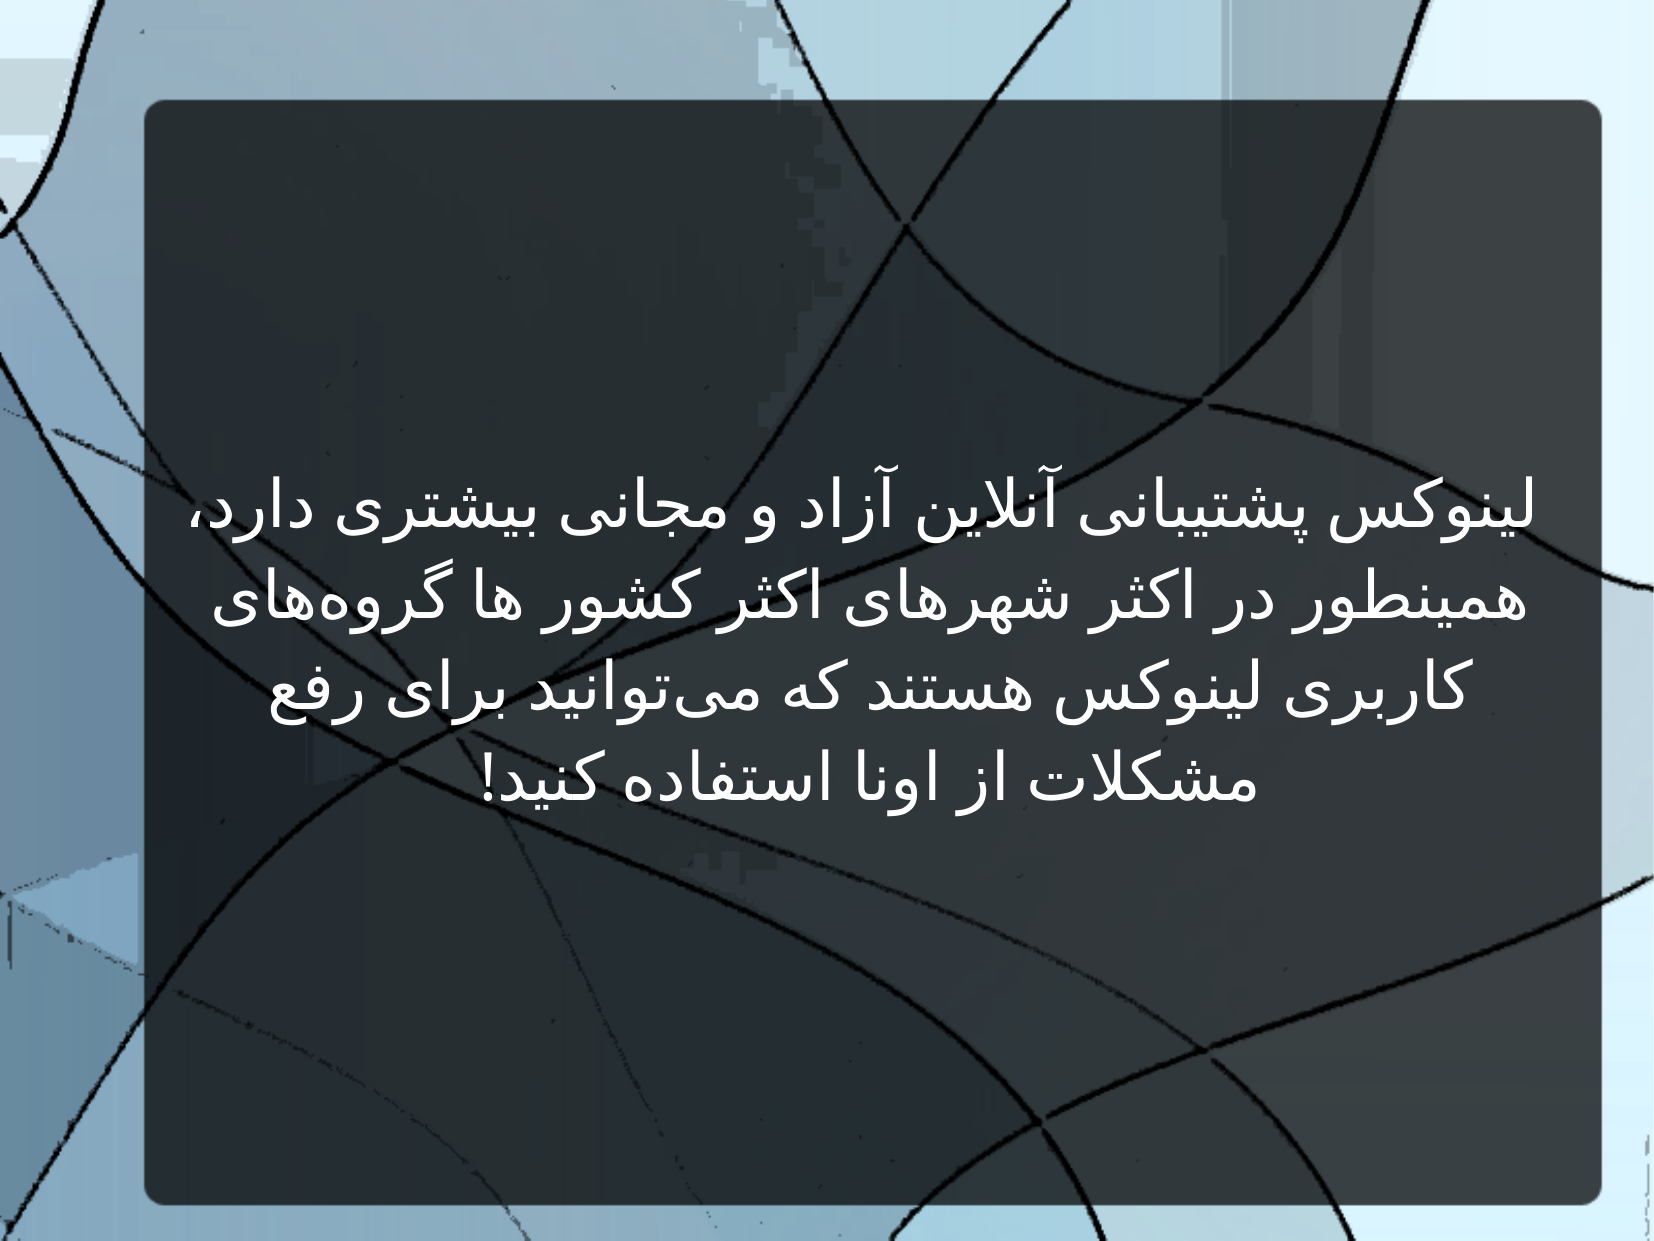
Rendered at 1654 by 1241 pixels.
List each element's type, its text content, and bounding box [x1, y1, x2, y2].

subtitle لینوکس پشتیبانی آنلاین آزاد و مجانی بیشتری دارد، همینطور در اکثر شهرهای اکثر کشور ها گروه‌های کاربری لینوکس هستند که می‌توانید برای رفع مشکلات از اونا استفاده کنید! [159, 115, 1583, 1161]
picture [0, 0, 1654, 1241]
